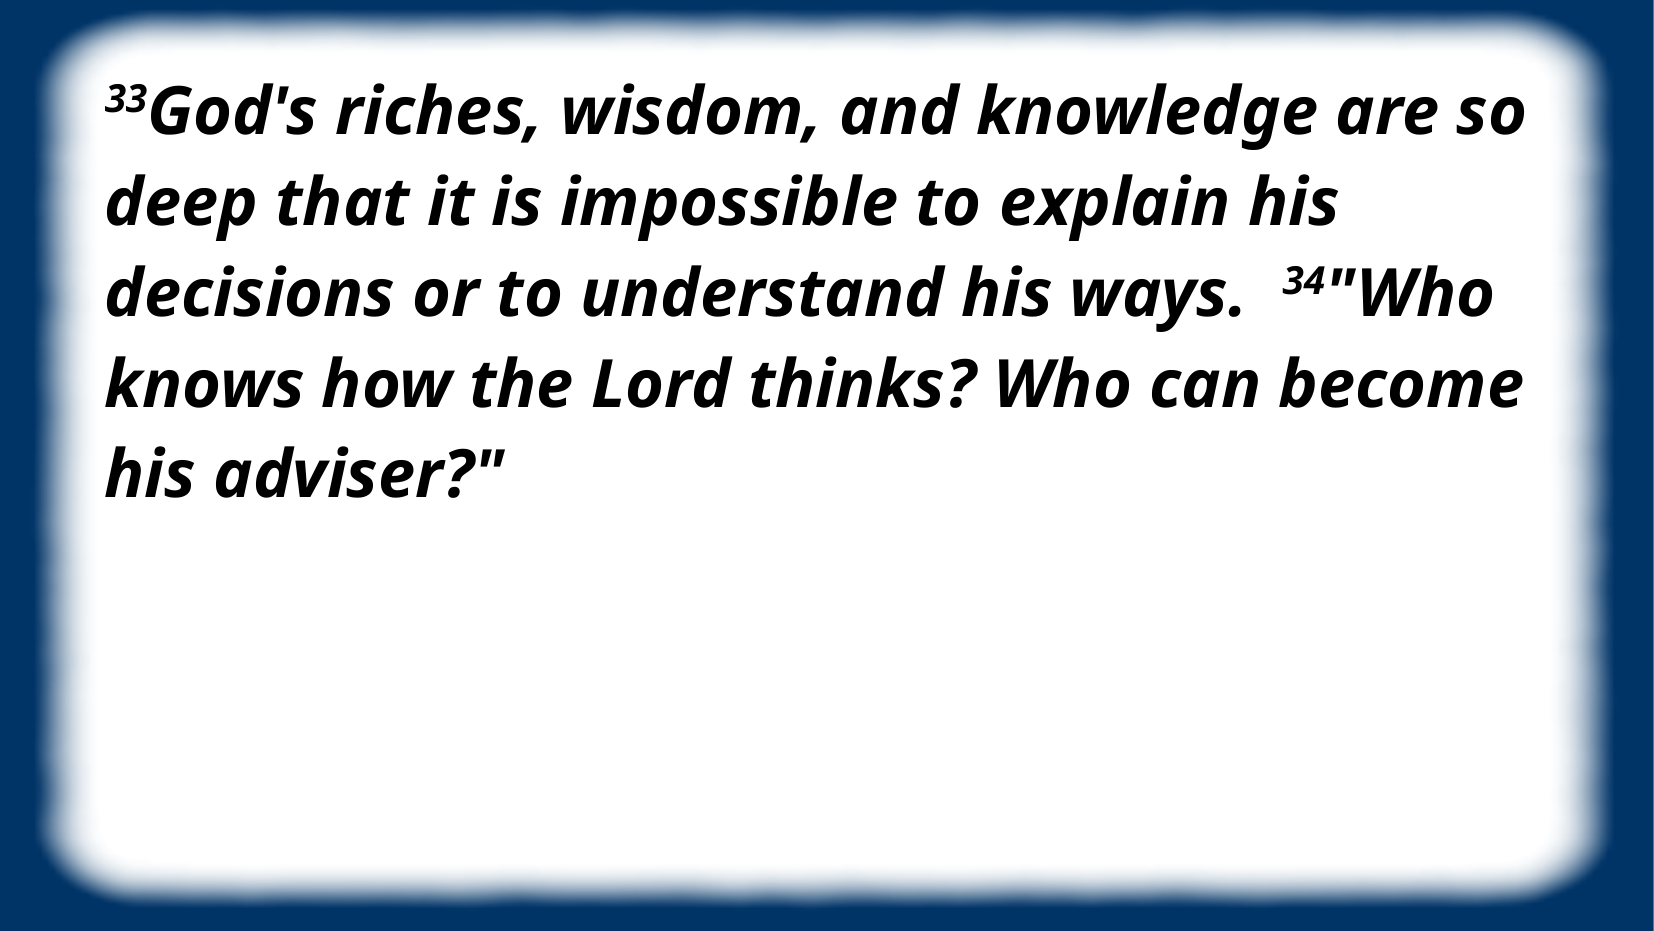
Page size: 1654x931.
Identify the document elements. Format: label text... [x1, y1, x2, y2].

picture [0, 0, 1654, 931]
text_box 33God's riches, wisdom, and knowledge are so deep that it is impossible to explain his decisions or to understand his ways. 34"Who knows how the Lord thinks? Who can become his adviser?" [90, 56, 1576, 515]
